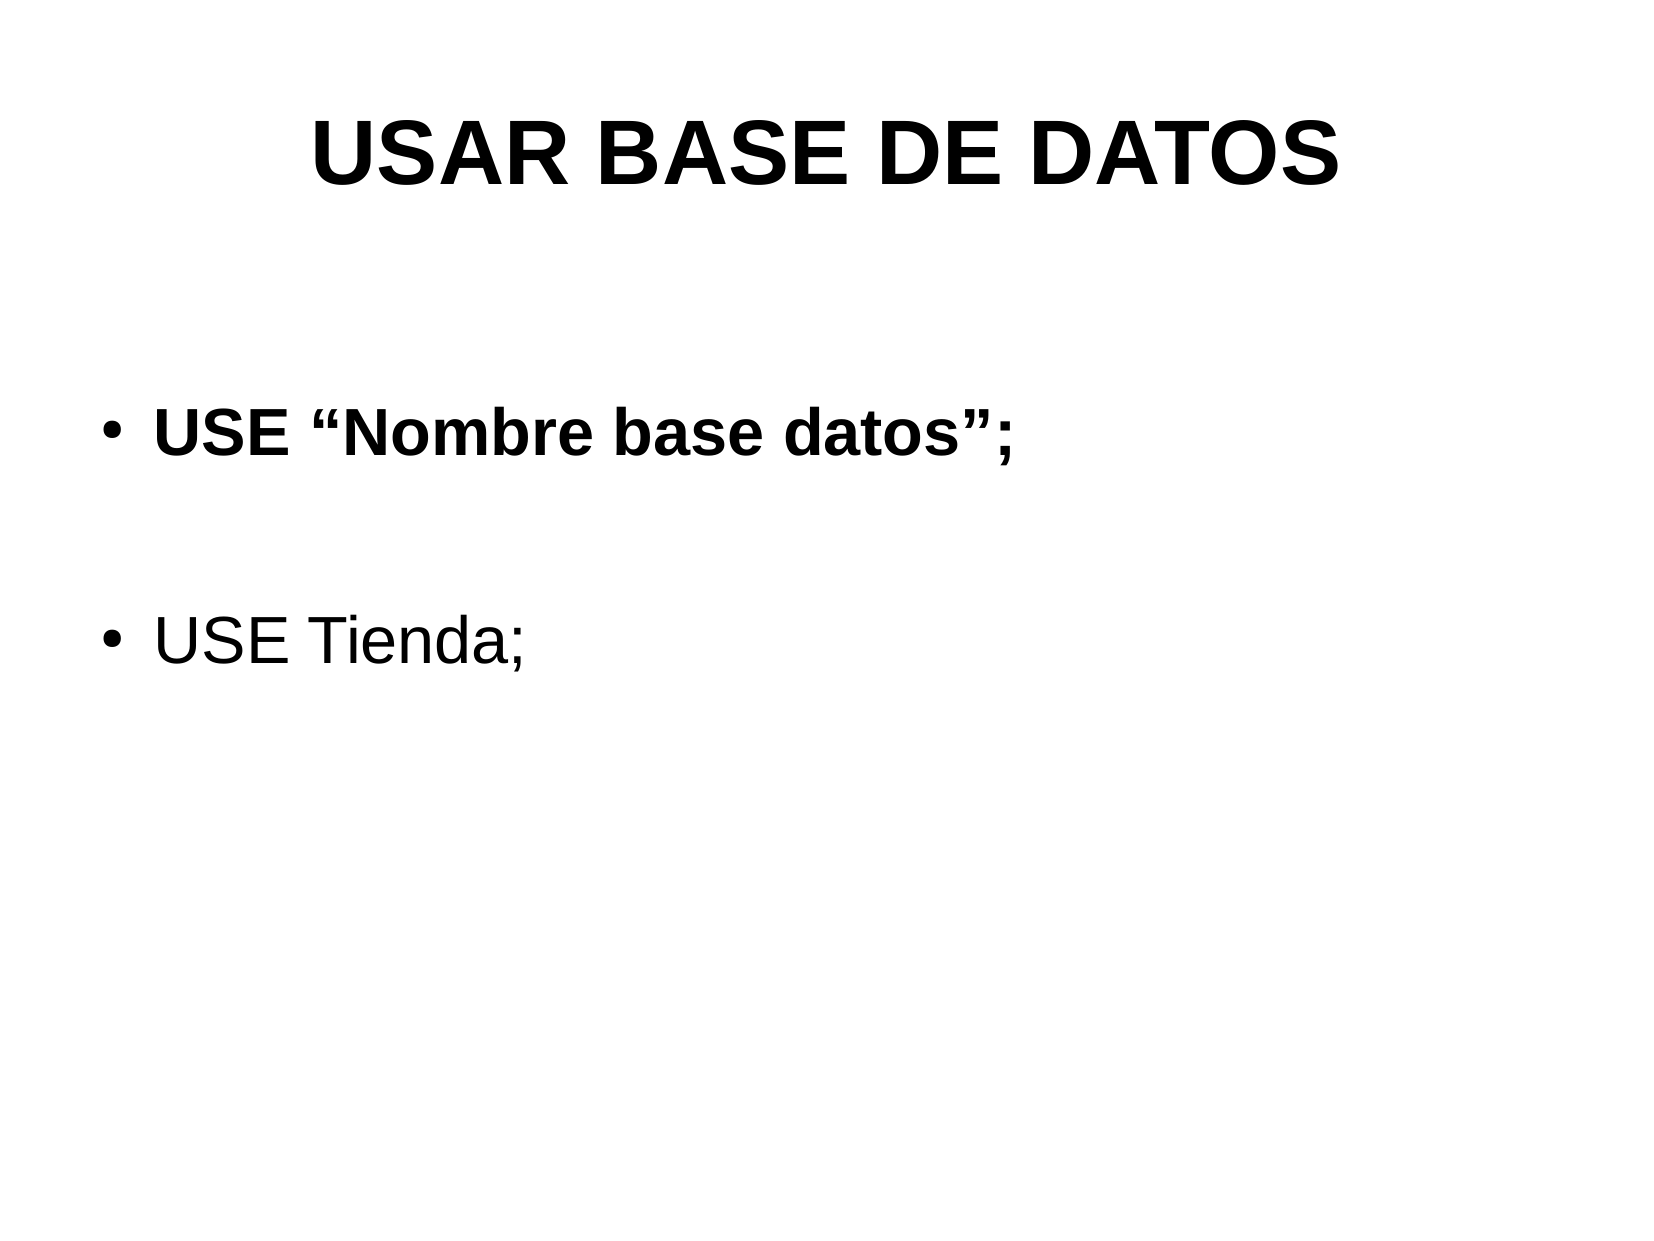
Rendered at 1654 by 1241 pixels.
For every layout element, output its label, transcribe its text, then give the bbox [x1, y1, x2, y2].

list USE “Nombre base datos”; USE Tienda; [82, 290, 1571, 1010]
title USAR BASE DE DATOS [82, 49, 1571, 257]
